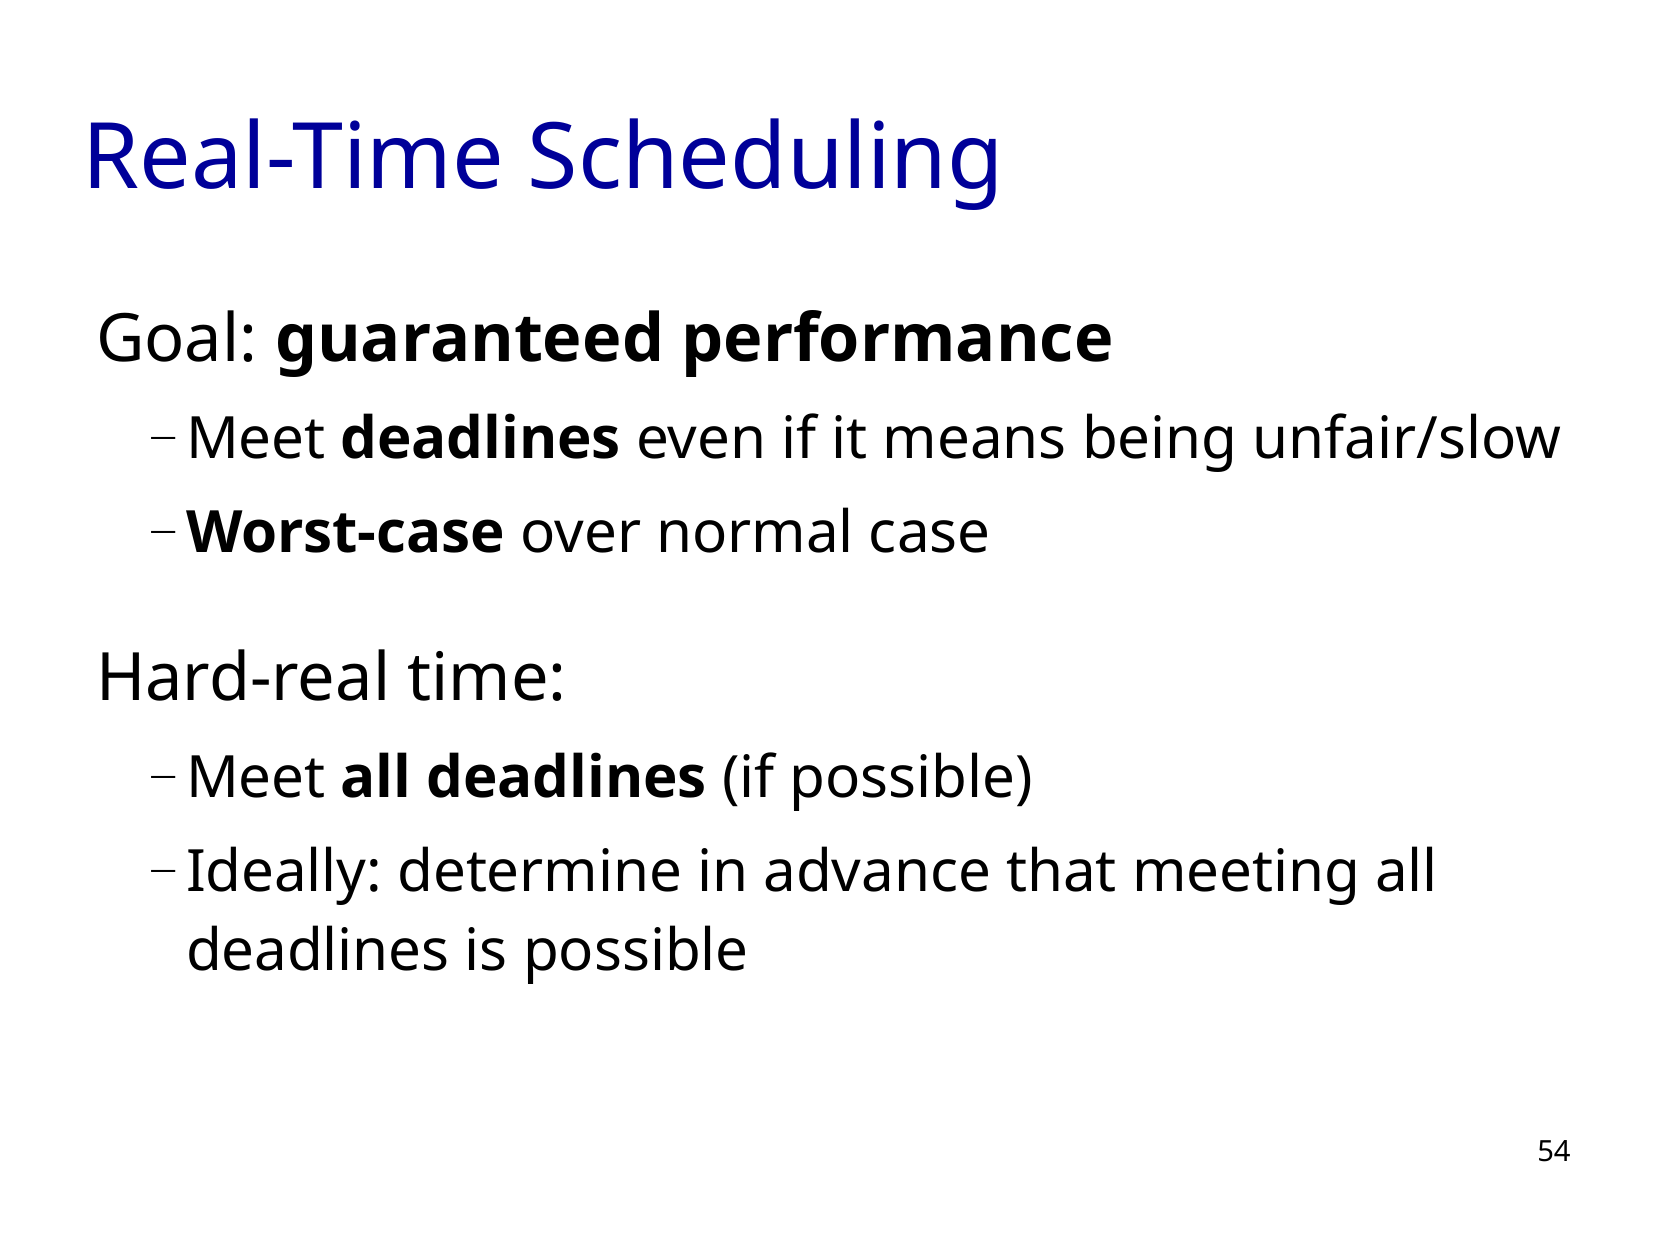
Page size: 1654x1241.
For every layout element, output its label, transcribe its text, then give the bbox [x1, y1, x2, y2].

list Goal: guaranteed performance Meet deadlines even if it means being unfair/slow Worst-case over normal case Hard-real time: Meet all deadlines (if possible) Ideally: determine in advance that meeting all deadlines is possible [60, 290, 1571, 1096]
title Real-Time Scheduling [82, 49, 1571, 257]
